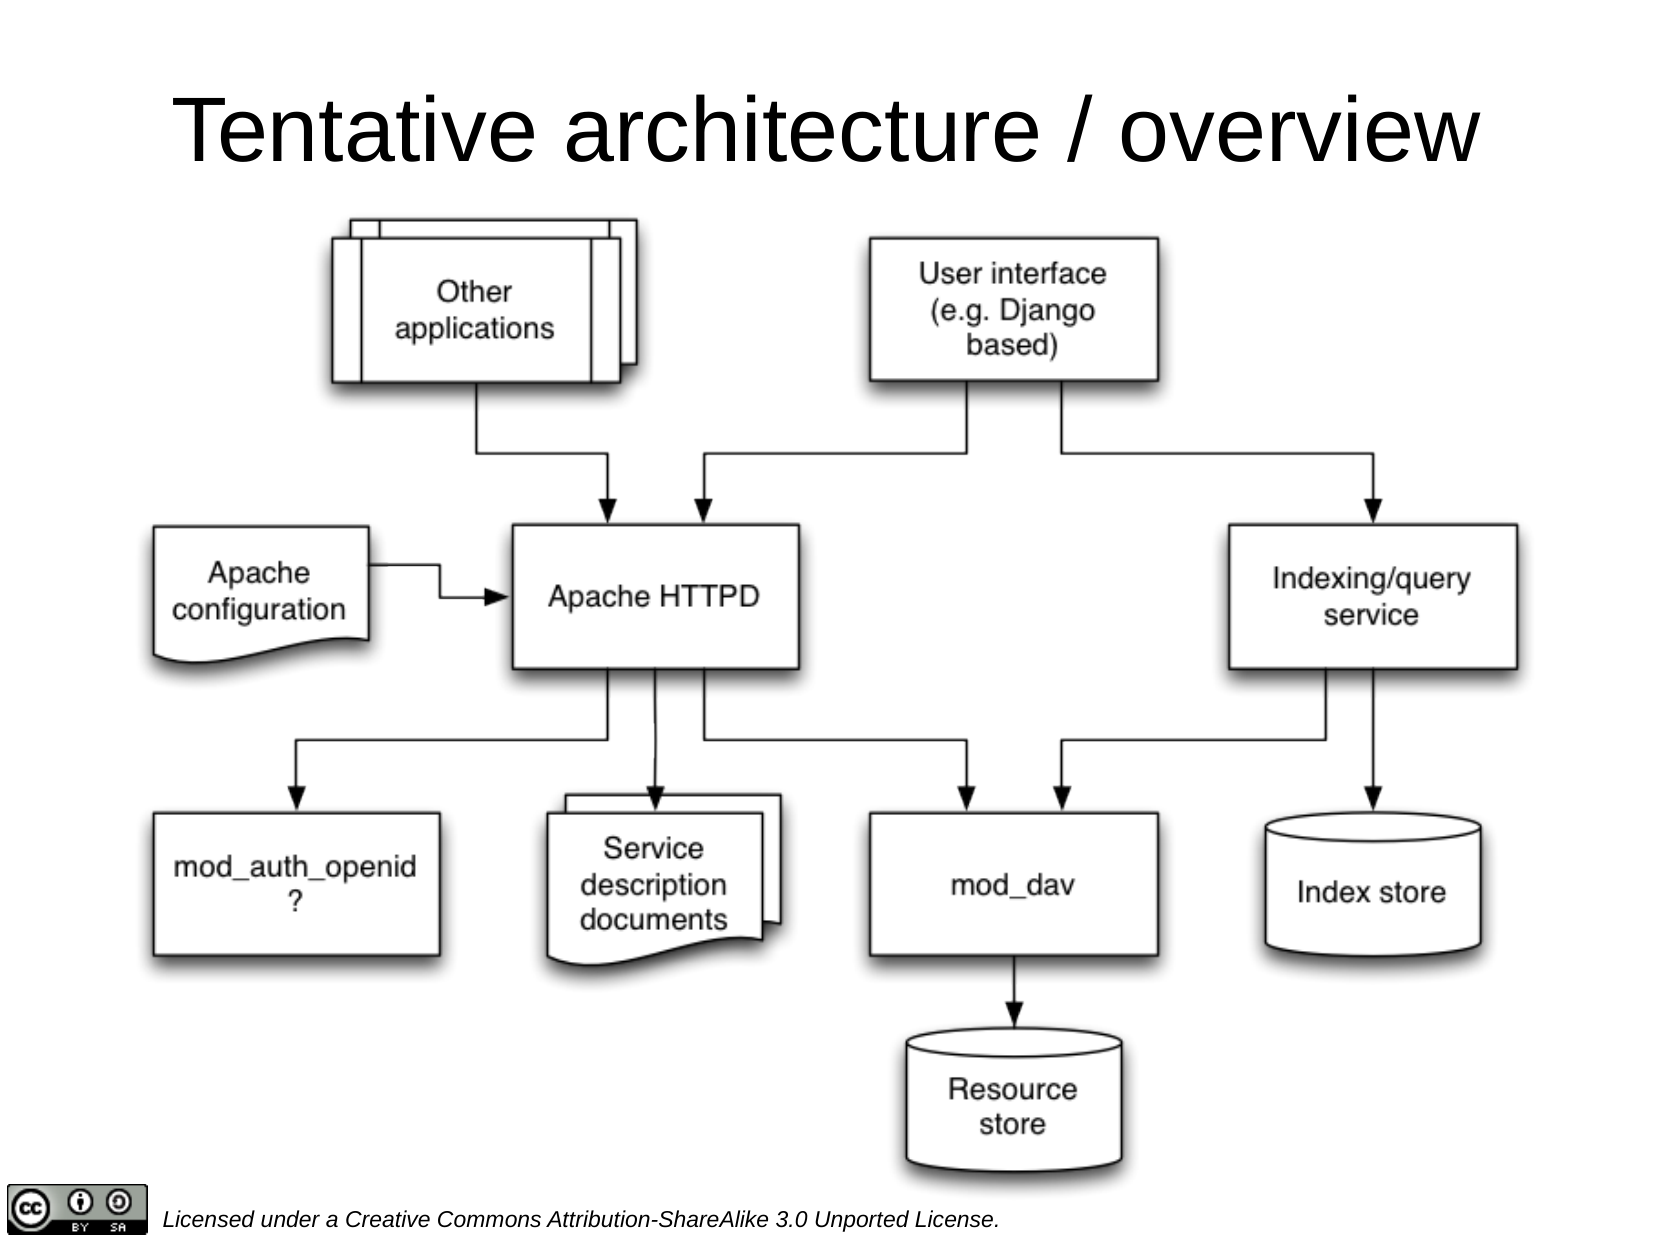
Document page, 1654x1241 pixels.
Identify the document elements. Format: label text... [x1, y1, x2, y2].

picture [7, 200, 1544, 1235]
title Tentative architecture / overview [82, 25, 1571, 233]
